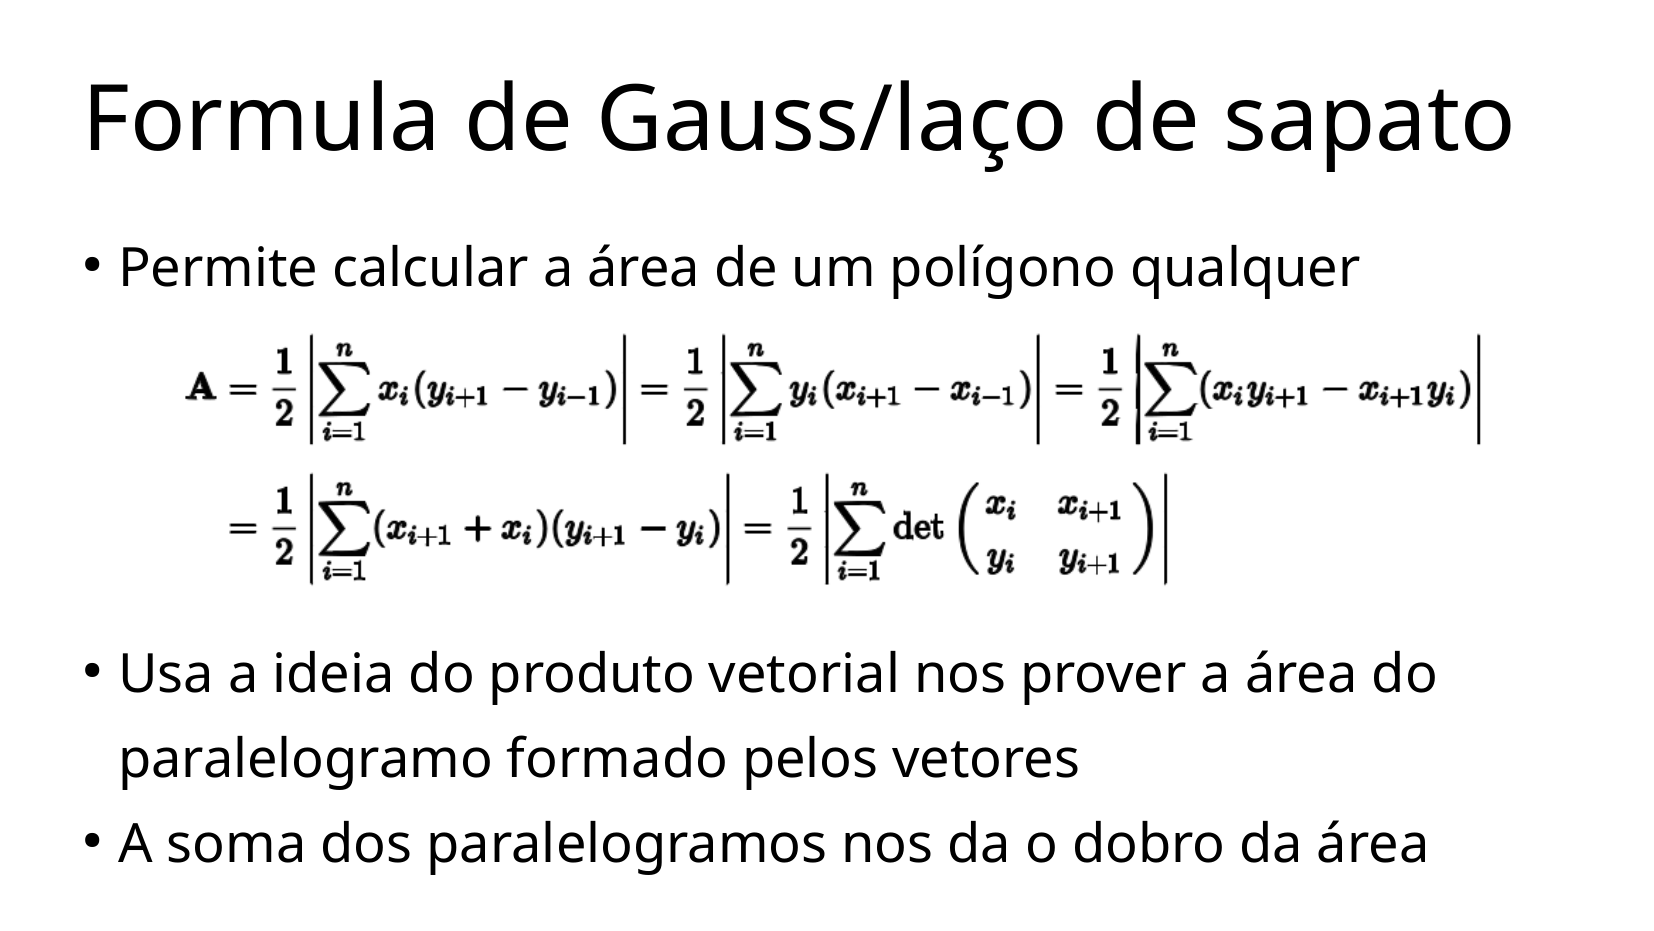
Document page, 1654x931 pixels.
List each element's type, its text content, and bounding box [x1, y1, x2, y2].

subtitle Permite calcular a área de um polígono qualquer [82, 200, 1571, 319]
picture [153, 307, 1520, 622]
text_box Usa a ideia do produto vetorial nos prover a área do paralelogramo formado pelos vetores A soma dos paralelogramos nos da o dobro da área [82, 622, 1571, 880]
title Formula de Gauss/laço de sapato [82, 37, 1571, 193]
